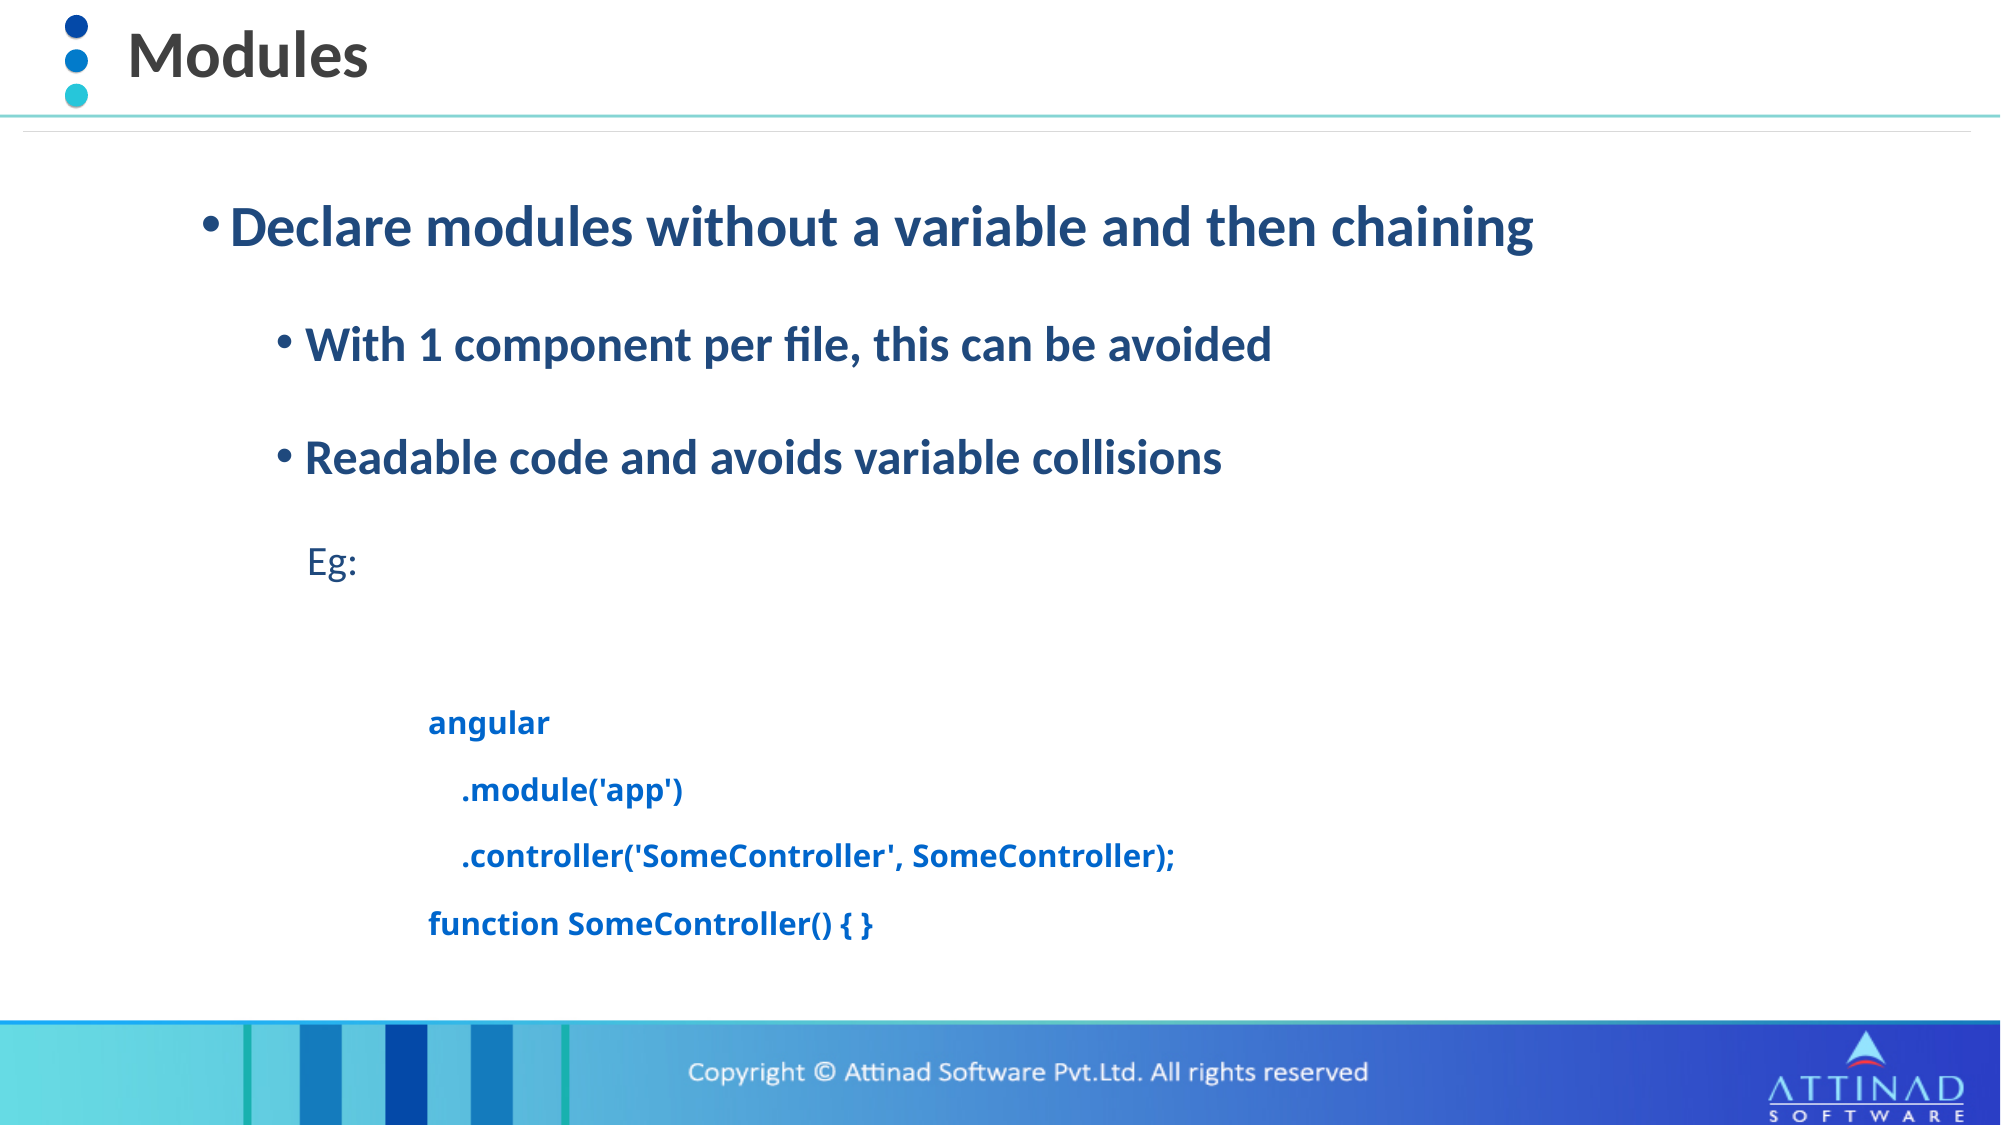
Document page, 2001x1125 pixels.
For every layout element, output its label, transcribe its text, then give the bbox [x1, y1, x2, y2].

picture [0, 0, 2001, 1125]
text_box Declare modules without a variable and then chaining With 1 component per file, this can be avoided Readable code and avoids variable collisions Eg: [200, 153, 1985, 803]
text_box [65, 83, 88, 107]
text_box angular .module('app') .controller('SomeController', SomeController); function SomeController() { } [413, 693, 1678, 957]
text_box [65, 49, 88, 73]
text_box [65, 14, 88, 38]
title Modules [127, 0, 1472, 92]
